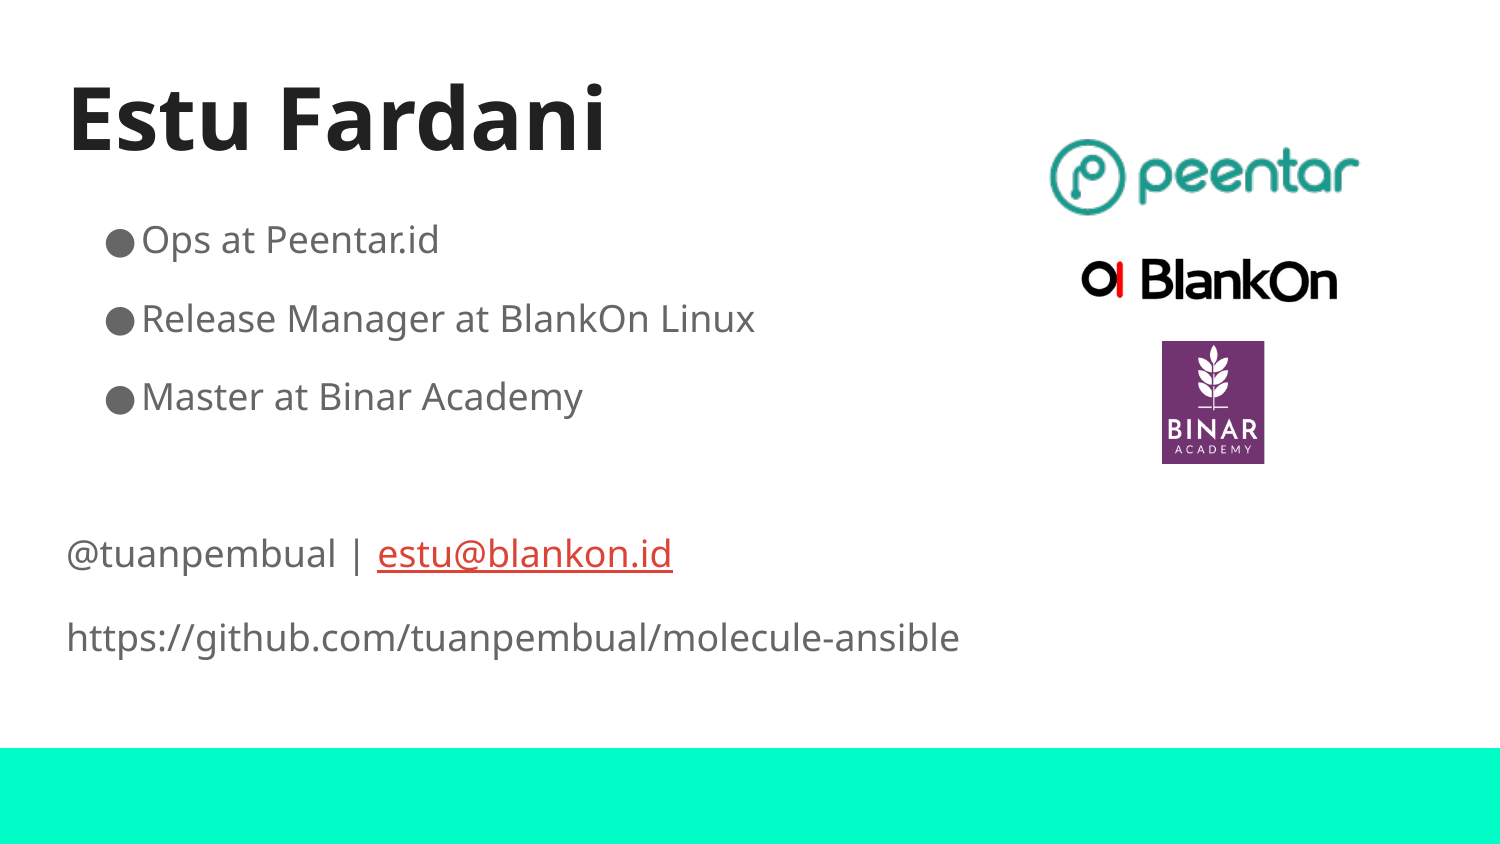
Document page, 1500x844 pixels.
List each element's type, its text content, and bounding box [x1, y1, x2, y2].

picture [1056, 232, 1362, 329]
picture [1048, 138, 1362, 217]
picture [1162, 341, 1265, 464]
list Ops at Peentar.id Release Manager at BlankOn Linux Master at Binar Academy @tuanpembual | estu@blankon.id https://github.com/tuanpembual/molecule-ansible [51, 201, 1449, 748]
title Estu Fardani [51, 48, 1449, 180]
